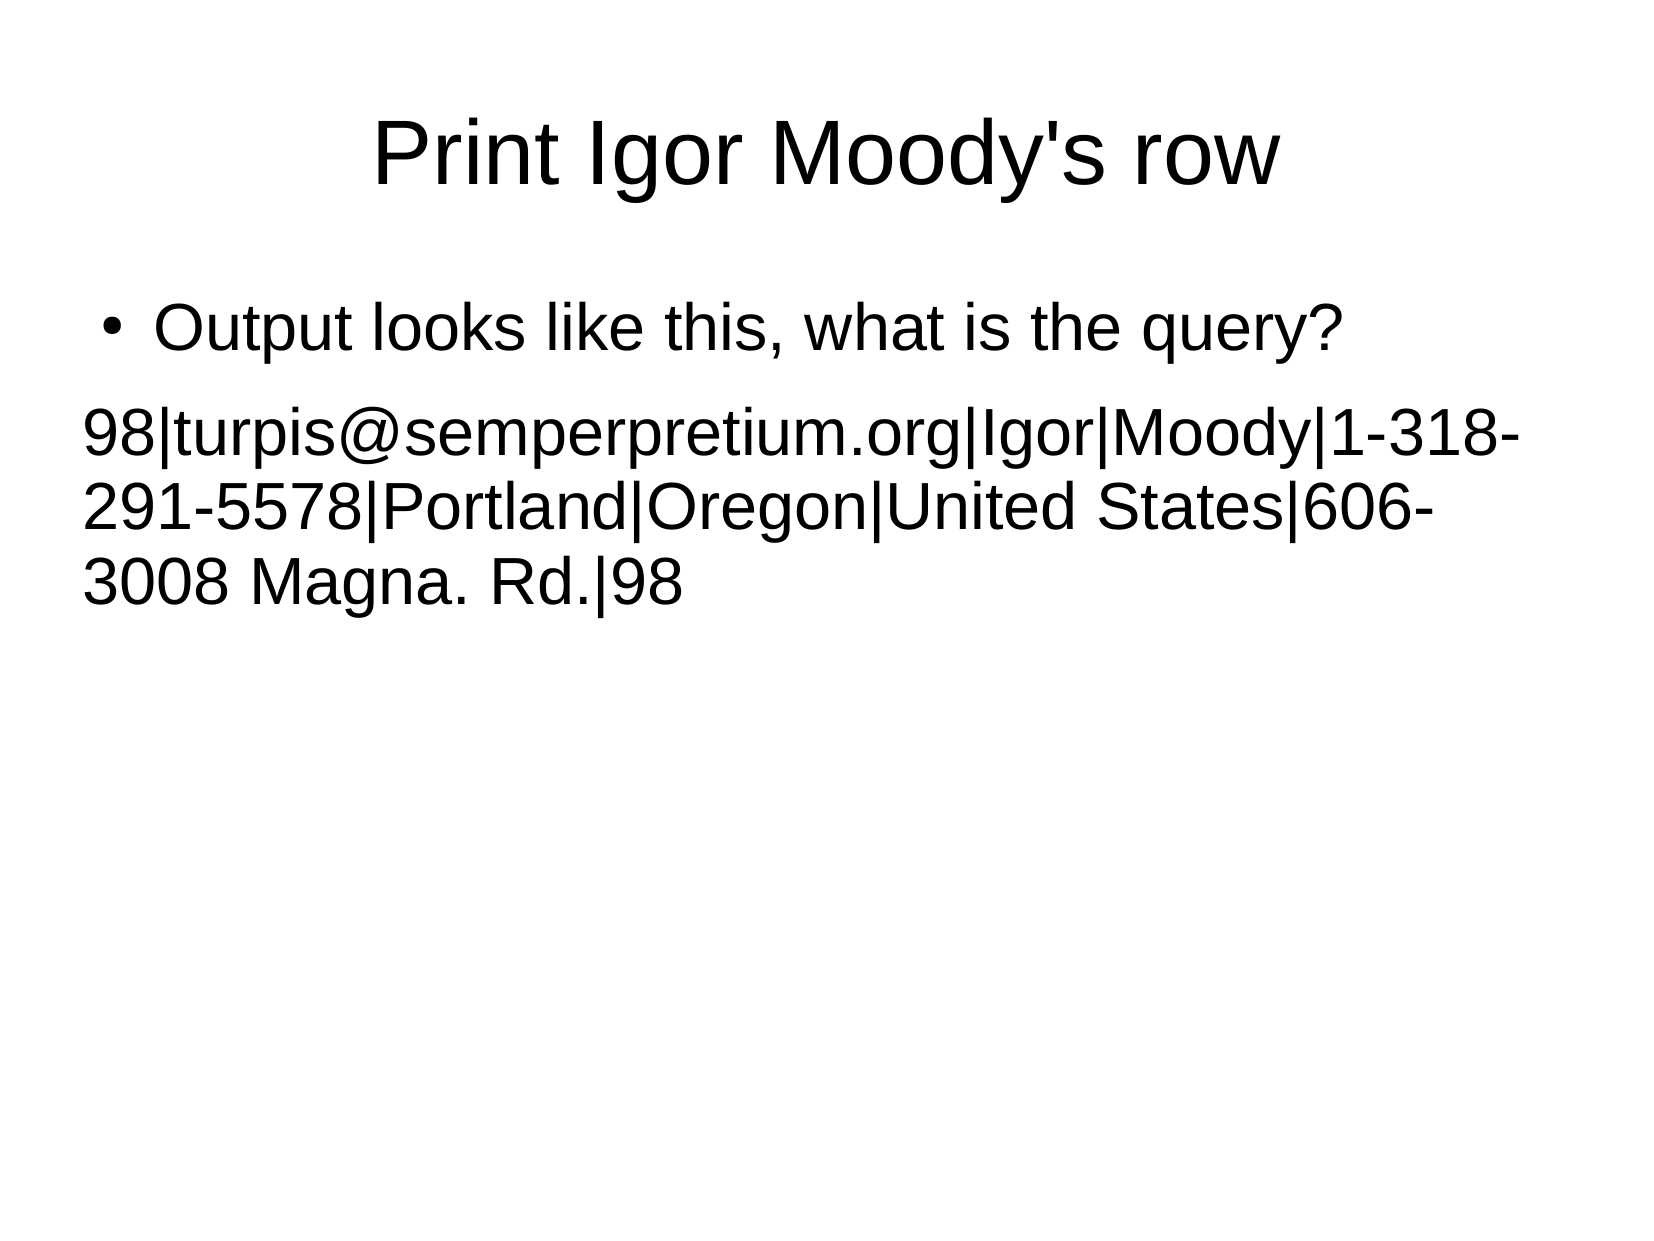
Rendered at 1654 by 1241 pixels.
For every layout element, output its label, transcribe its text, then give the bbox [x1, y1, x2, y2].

list Output looks like this, what is the query? 98|turpis@semperpretium.org|Igor|Moody|1-318-291-5578|Portland|Oregon|United States|606-3008 Magna. Rd.|98 [82, 290, 1571, 1010]
title Print Igor Moody's row [82, 49, 1571, 257]
